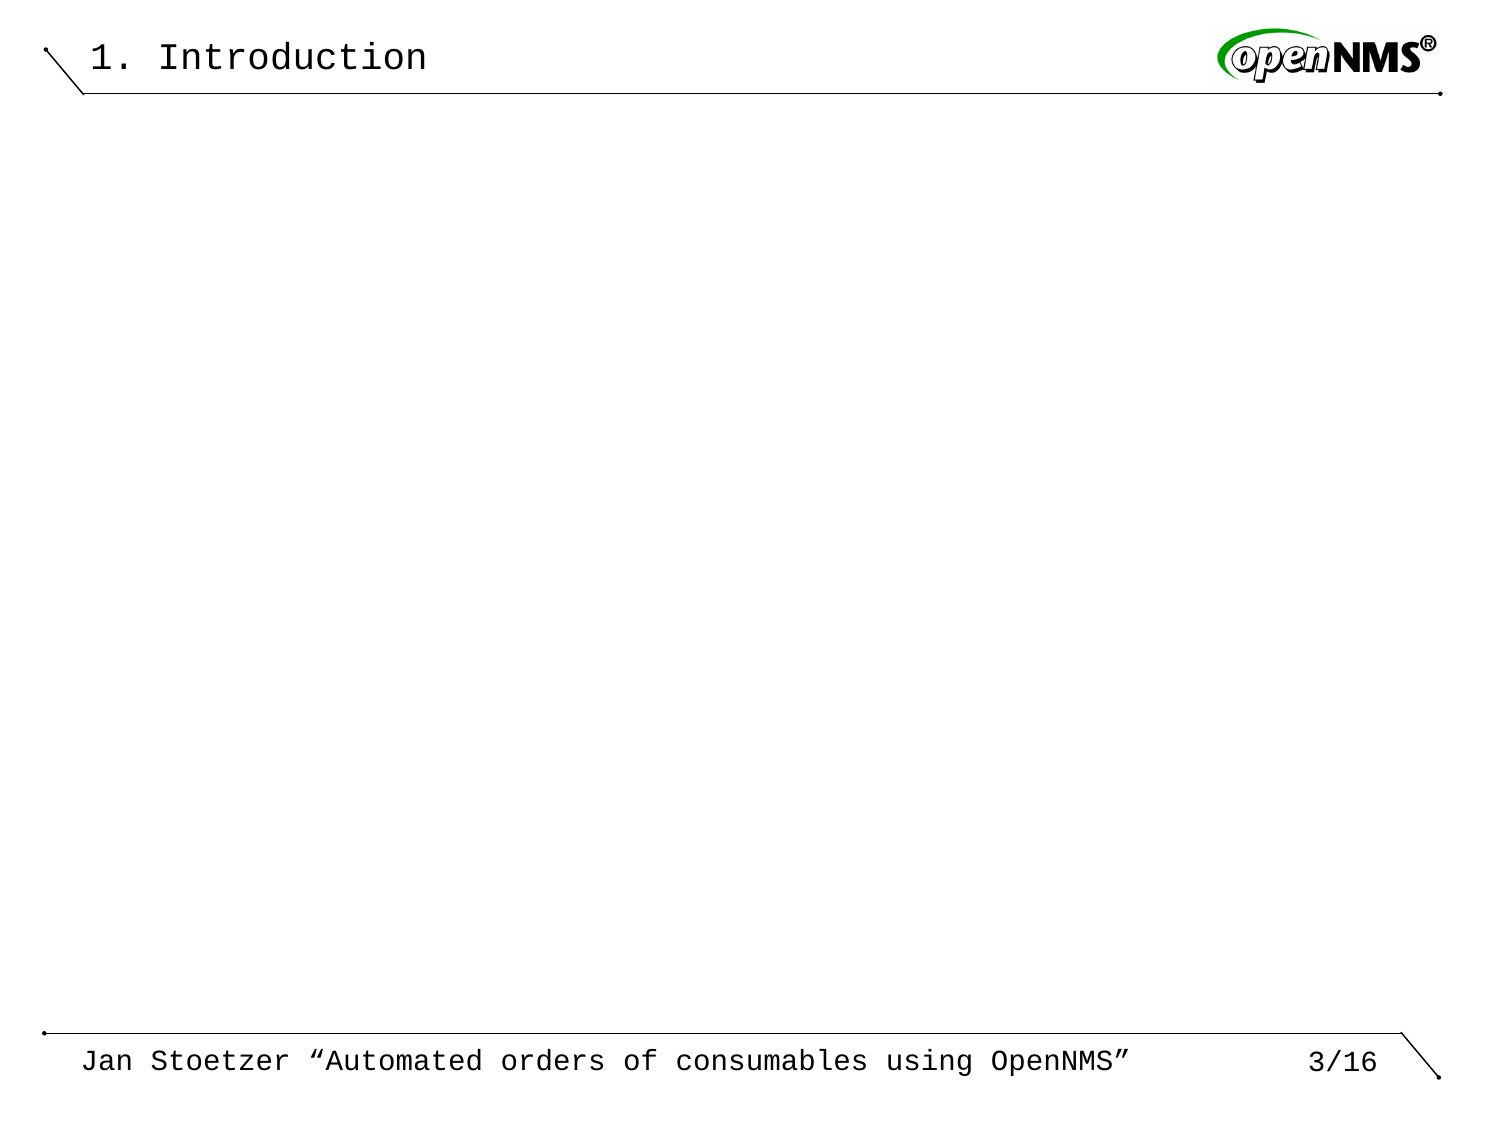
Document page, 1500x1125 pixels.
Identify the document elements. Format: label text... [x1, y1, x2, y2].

title 1. Introduction [90, 29, 691, 79]
picture [1213, 24, 1441, 87]
